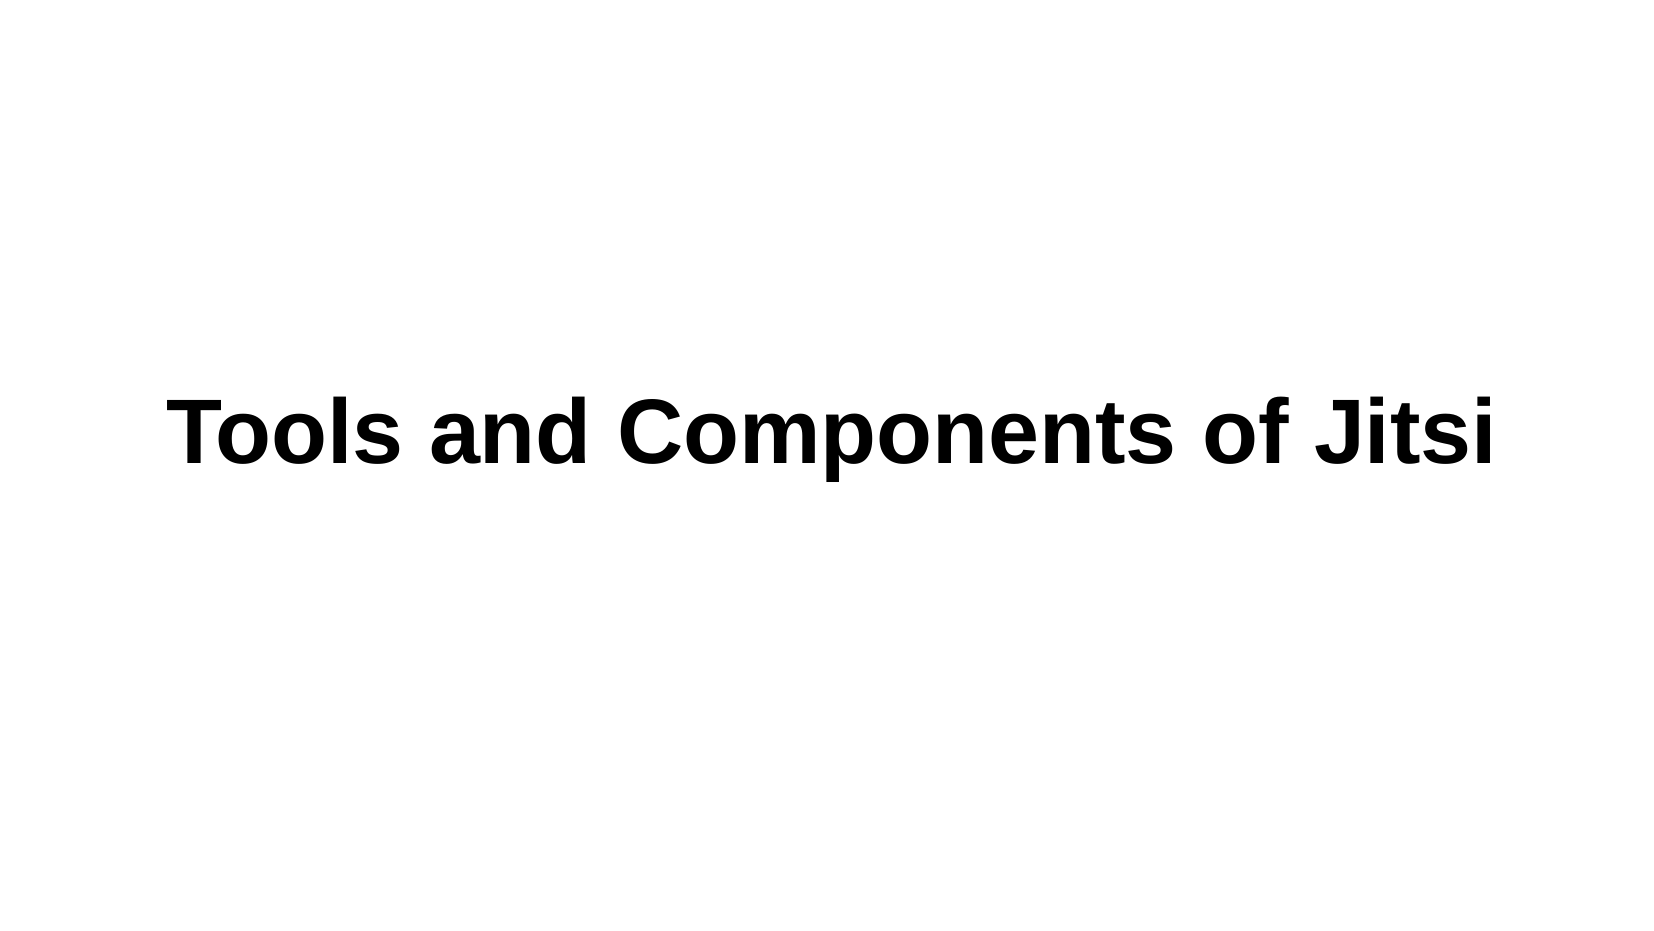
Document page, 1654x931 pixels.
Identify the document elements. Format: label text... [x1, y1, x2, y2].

title Tools and Components of Jitsi [88, 354, 1577, 510]
